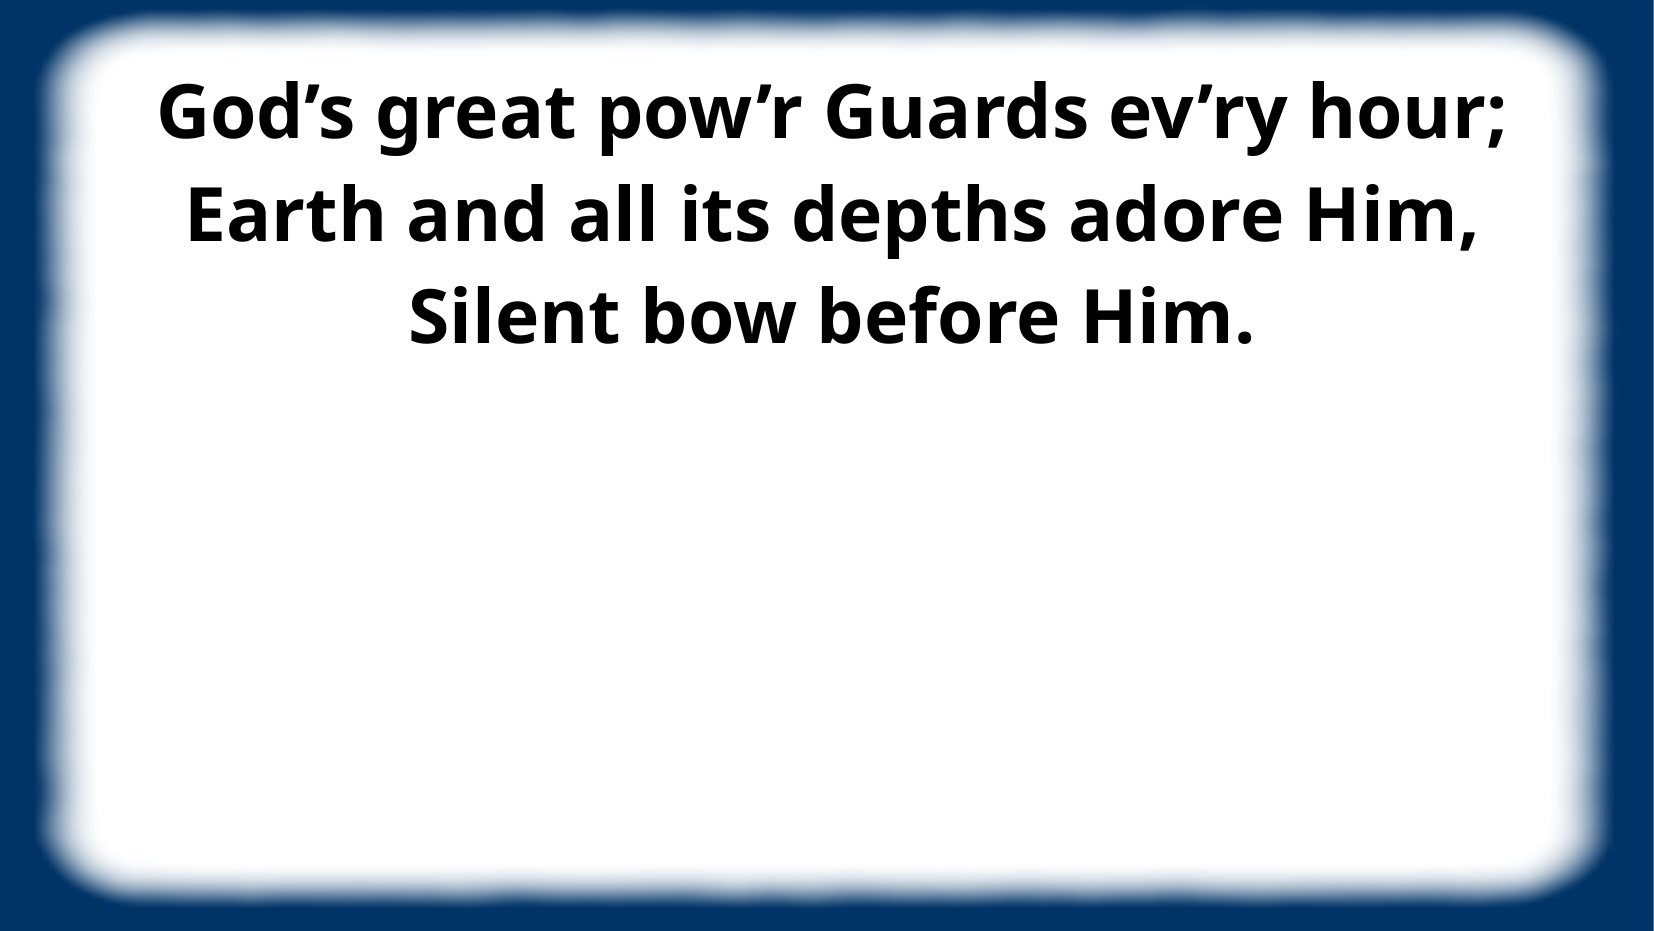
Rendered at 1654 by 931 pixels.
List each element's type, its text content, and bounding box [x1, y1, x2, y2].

text_box God’s great pow’r Guards ev’ry hour; Earth and all its depths adore Him, Silent bow before Him. [90, 51, 1576, 421]
picture [0, 0, 1654, 931]
